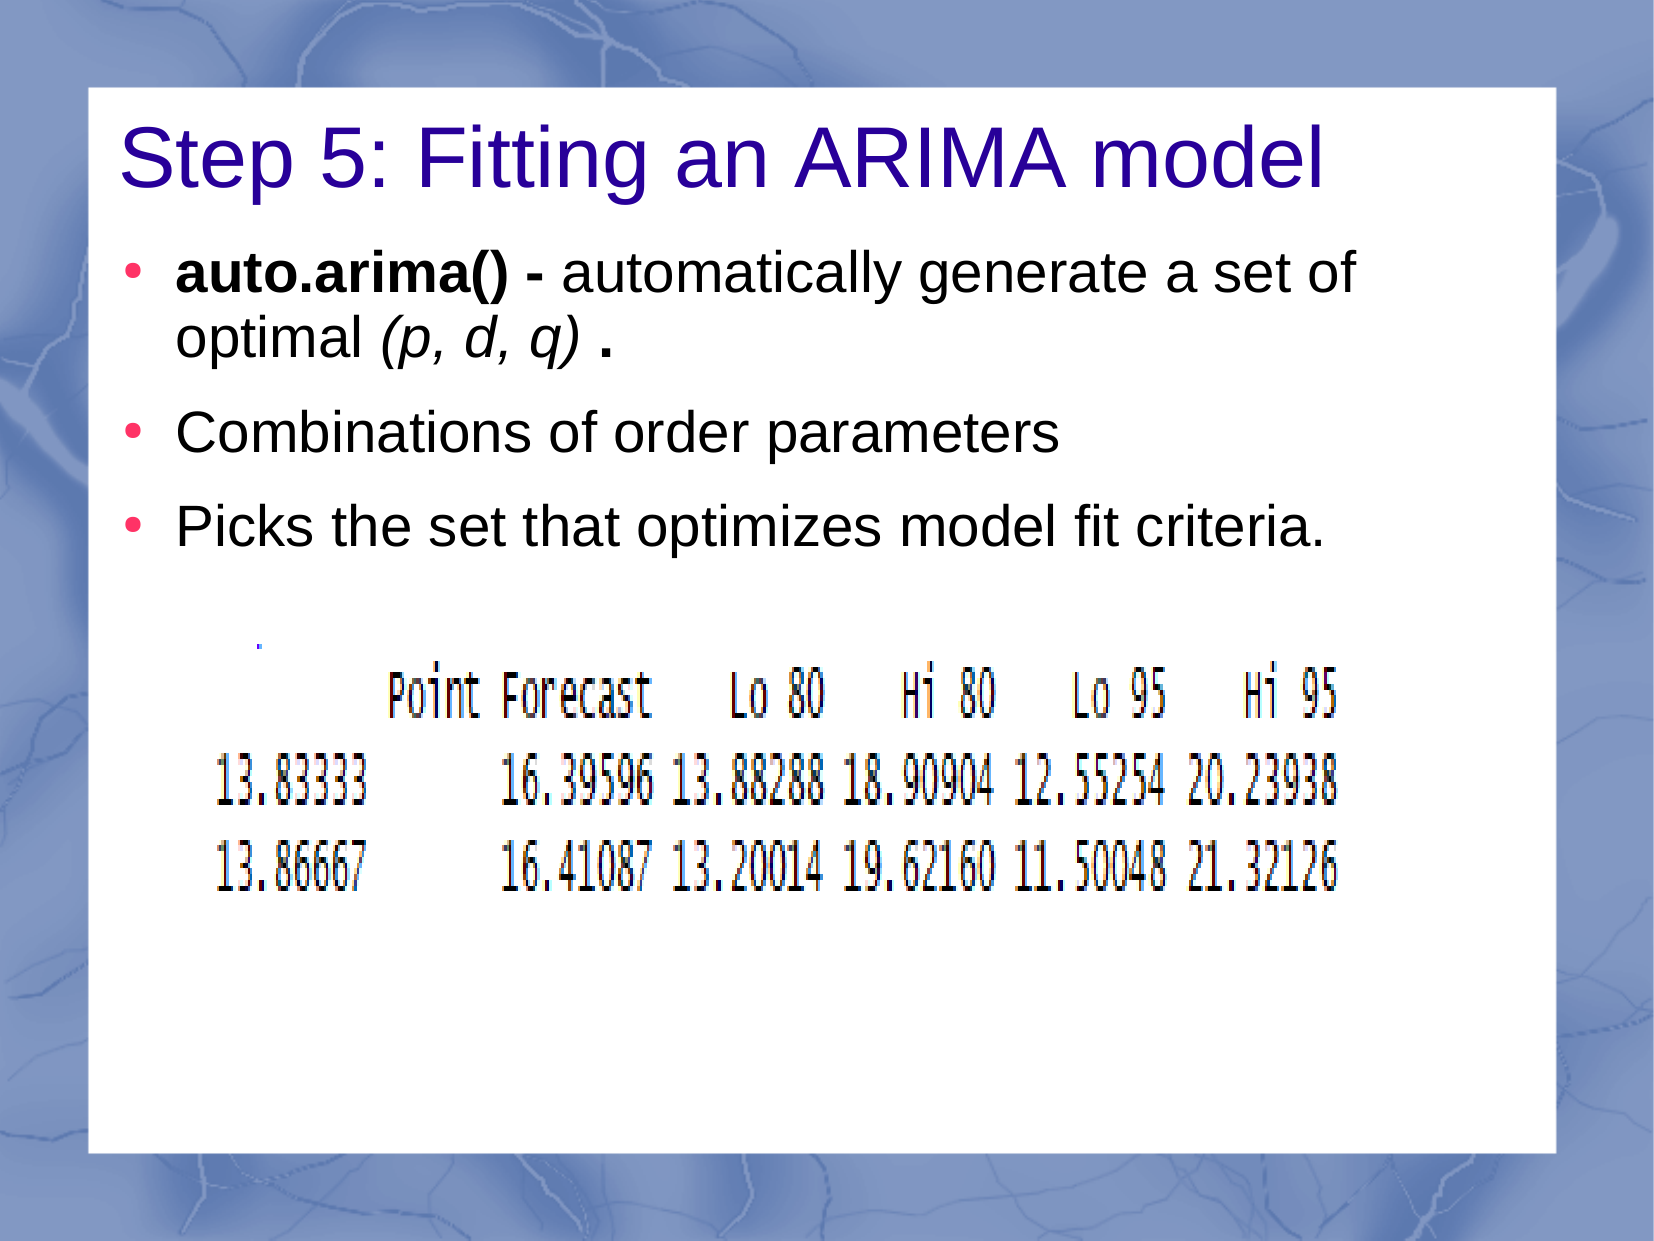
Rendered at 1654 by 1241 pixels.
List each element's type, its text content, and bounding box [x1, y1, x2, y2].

list auto.arima() - automatically generate a set of optimal (p, d, q) . Combinations of order parameters Picks the set that optimizes model fit criteria. [105, 240, 1531, 1126]
picture [0, 0, 1654, 1241]
title Step 5: Fitting an ARIMA model [118, 90, 1536, 226]
